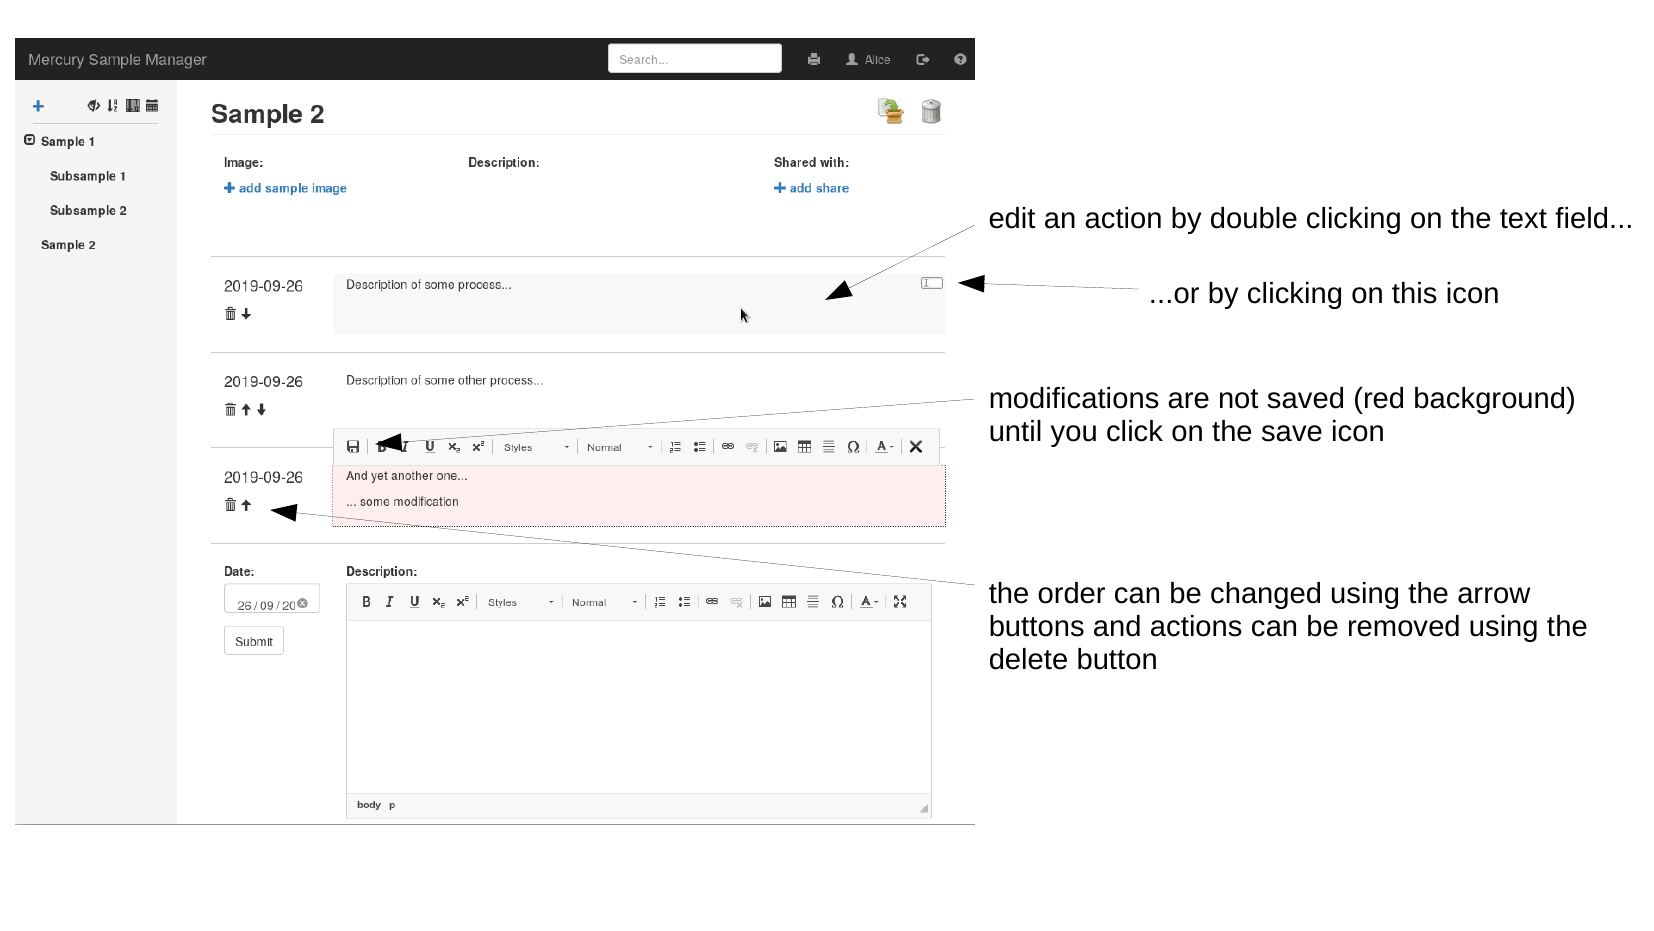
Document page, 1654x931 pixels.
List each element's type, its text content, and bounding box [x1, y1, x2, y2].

text_box modifications are not saved (red background) until you click on the save icon [973, 375, 1606, 456]
text_box edit an action by double clicking on the text field... [973, 195, 1651, 243]
picture [15, 38, 975, 826]
text_box ...or by clicking on this icon [1134, 270, 1516, 318]
text_box the order can be changed using the arrow buttons and actions can be removed using the delete button [973, 570, 1606, 684]
